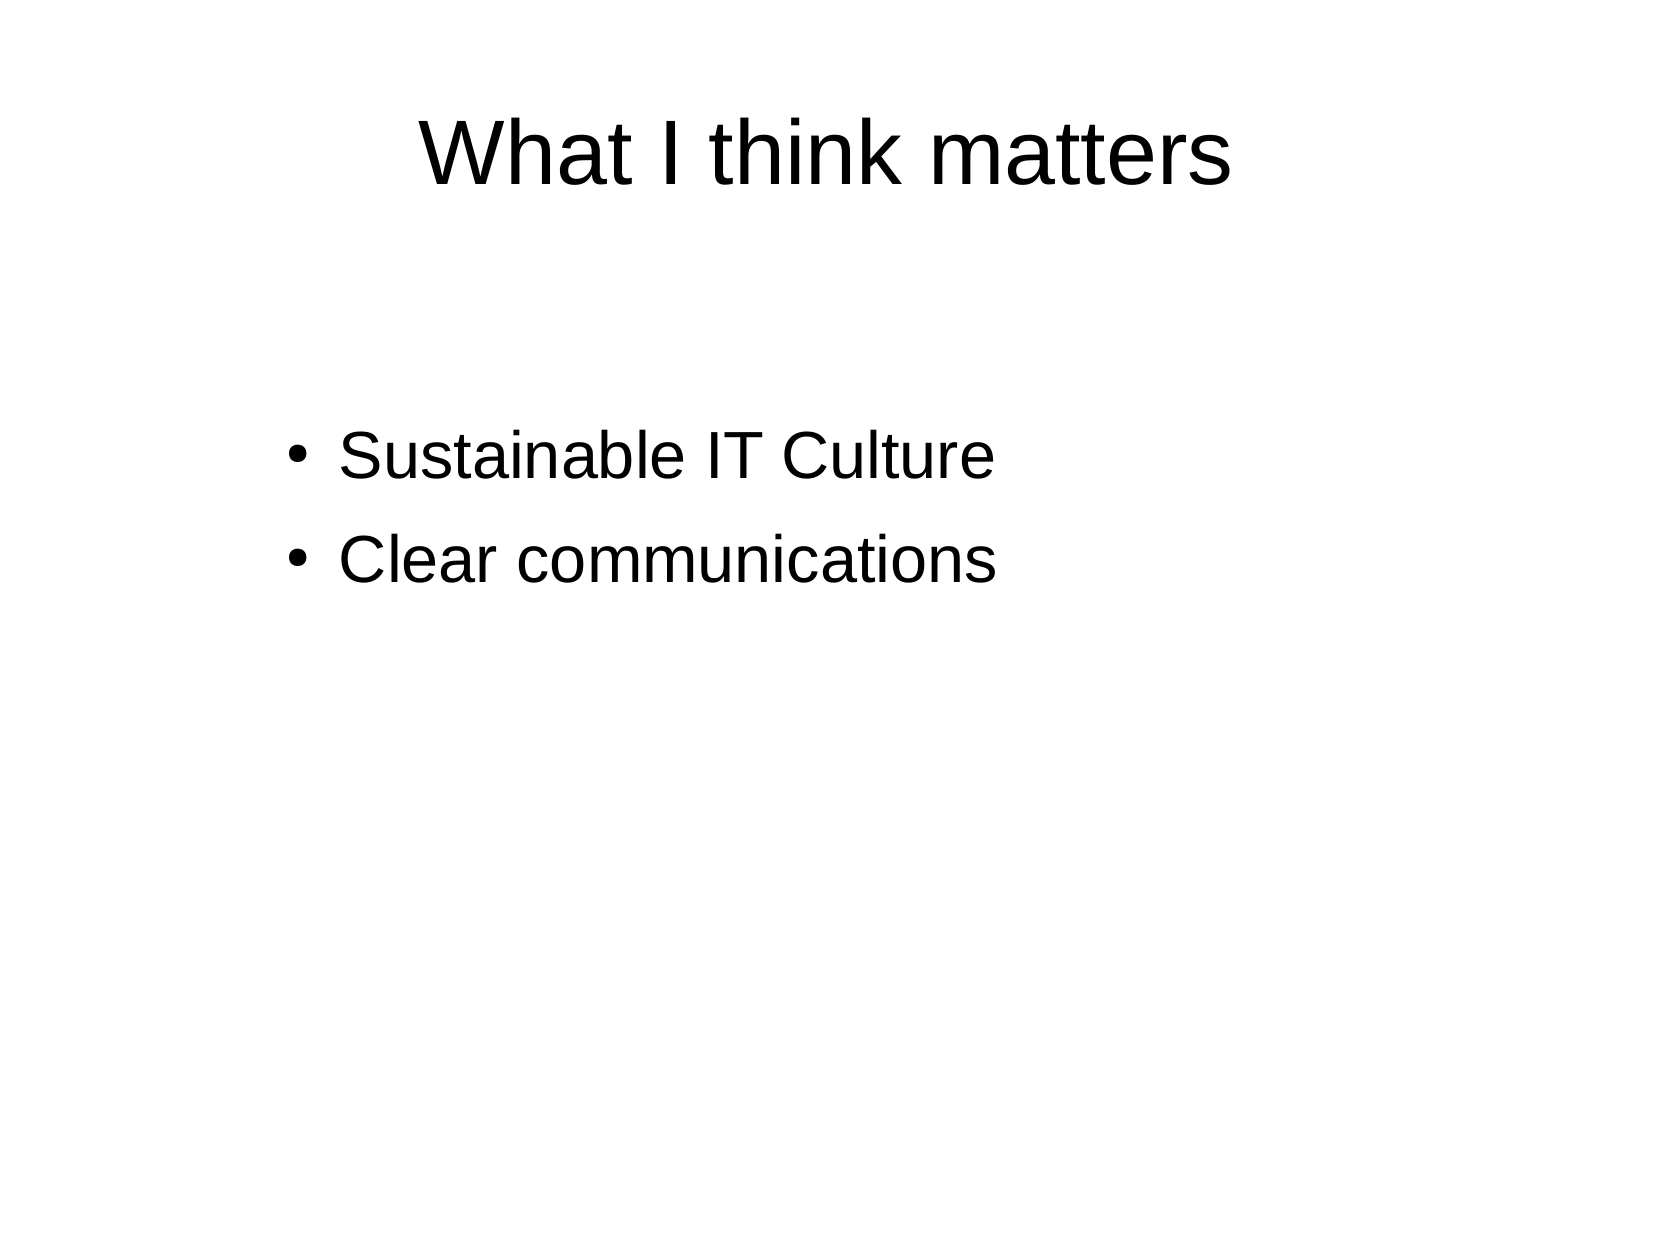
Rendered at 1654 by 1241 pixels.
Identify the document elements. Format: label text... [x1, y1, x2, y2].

title What I think matters [82, 49, 1571, 257]
list Sustainable IT Culture Clear communications [268, 417, 1386, 823]
